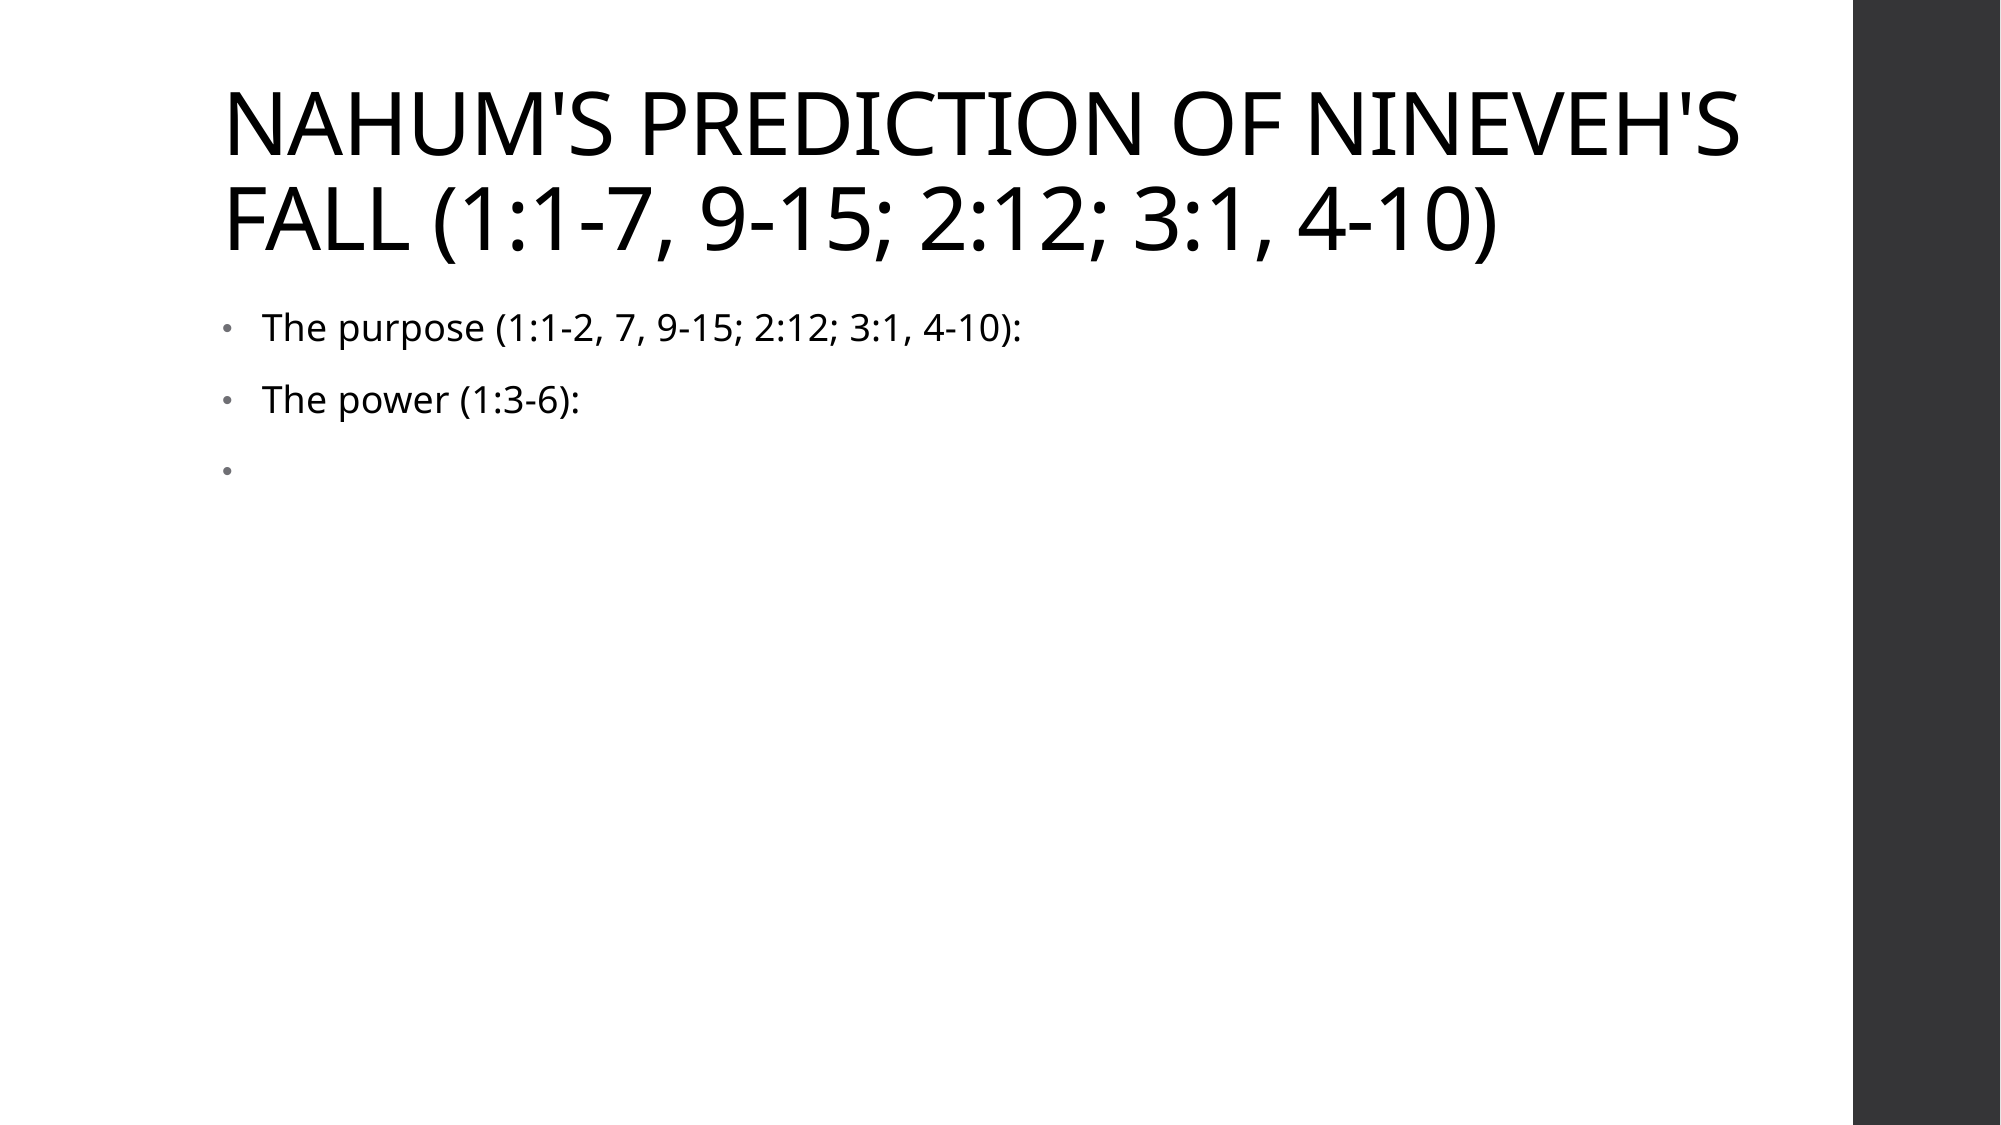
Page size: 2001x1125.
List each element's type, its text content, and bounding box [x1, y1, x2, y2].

title NAHUM'S PREDICTION OF NINEVEH'S FALL (1:1-7, 9-15; 2:12; 3:1, 4-10) [206, 60, 1797, 278]
list The purpose (1:1-2, 7, 9-15; 2:12; 3:1, 4-10): The power (1:3-6): [206, 299, 1617, 1014]
